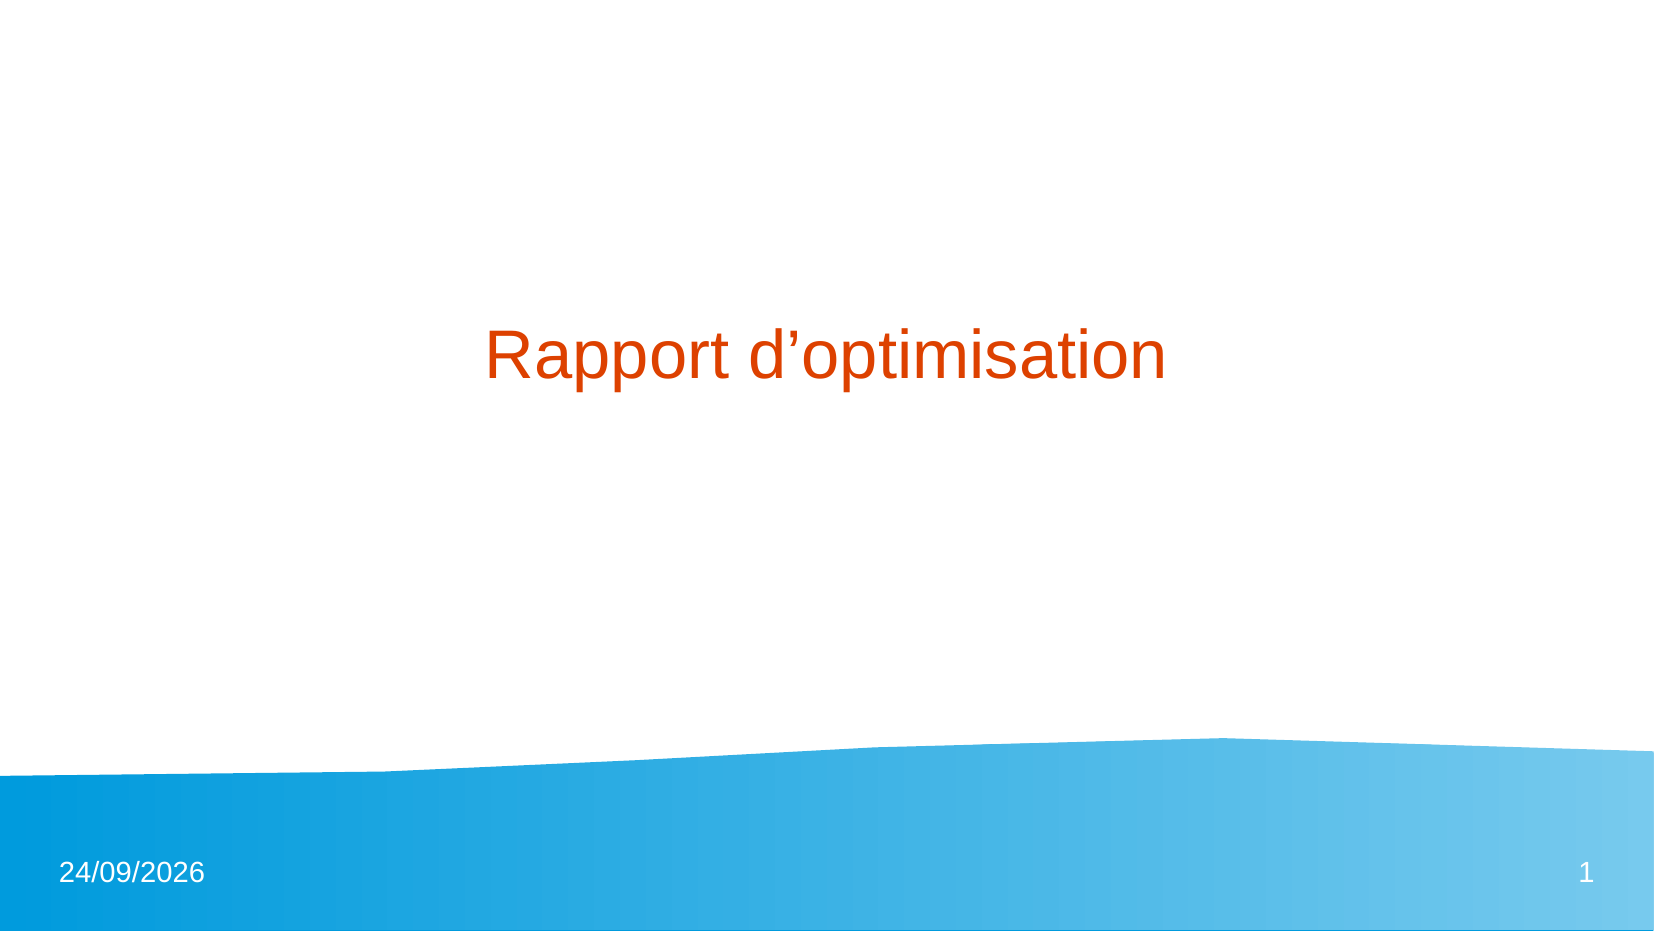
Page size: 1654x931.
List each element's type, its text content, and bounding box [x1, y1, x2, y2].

title Rapport d’optimisation [88, 265, 1565, 443]
